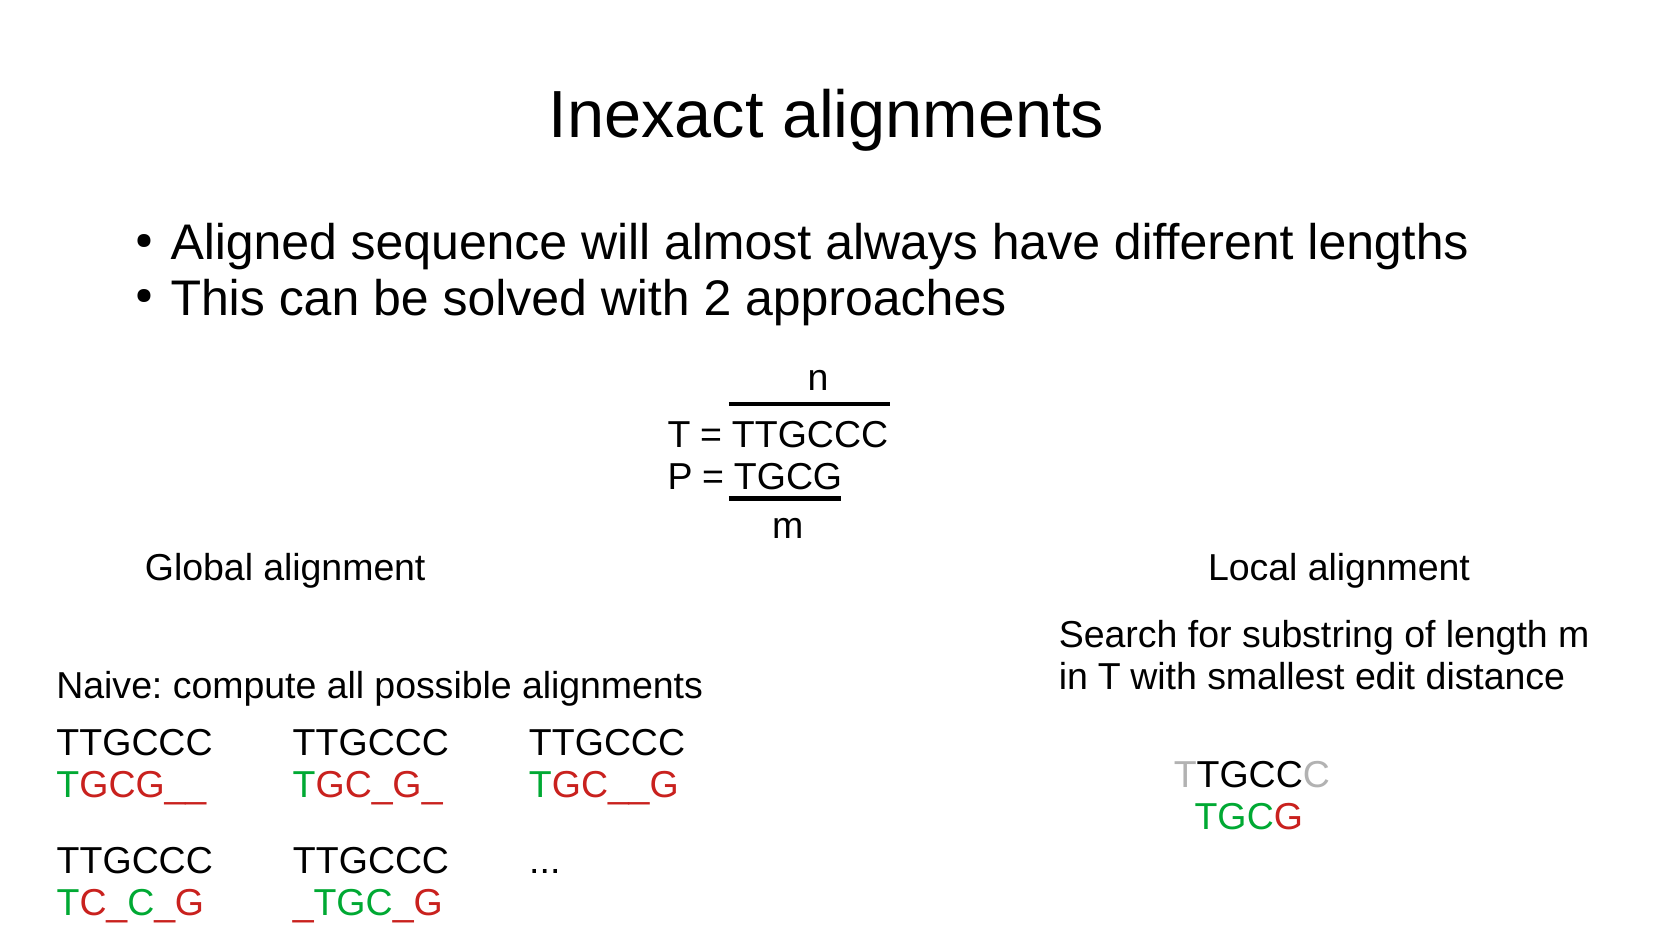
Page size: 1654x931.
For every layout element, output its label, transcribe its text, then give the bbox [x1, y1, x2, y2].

text_box n [792, 349, 844, 406]
text_box TTGCCC TGC_G_ [277, 714, 480, 813]
text_box TTGCCC TGCG [1158, 745, 1547, 929]
subtitle Aligned sequence will almost always have different lengths This can be solved with 2 approaches [135, 214, 1624, 754]
text_box T = TTGCCC P = TGCG [652, 406, 1041, 589]
text_box Global alignment [130, 539, 441, 596]
text_box TTGCCC TGCG__ [41, 714, 244, 813]
text_box TTGCCC _TGC_G [278, 832, 480, 931]
text_box Search for substring of length m in T with smallest edit distance [1044, 606, 1623, 789]
text_box Naive: compute all possible alignments [41, 657, 718, 715]
title Inexact alignments [82, 37, 1571, 193]
text_box Local alignment [1193, 539, 1485, 596]
text_box ... [514, 832, 716, 928]
text_box m [757, 496, 819, 554]
text_box TTGCCC TC_C_G [41, 832, 244, 931]
text_box TTGCCC TGC__G [514, 714, 716, 813]
